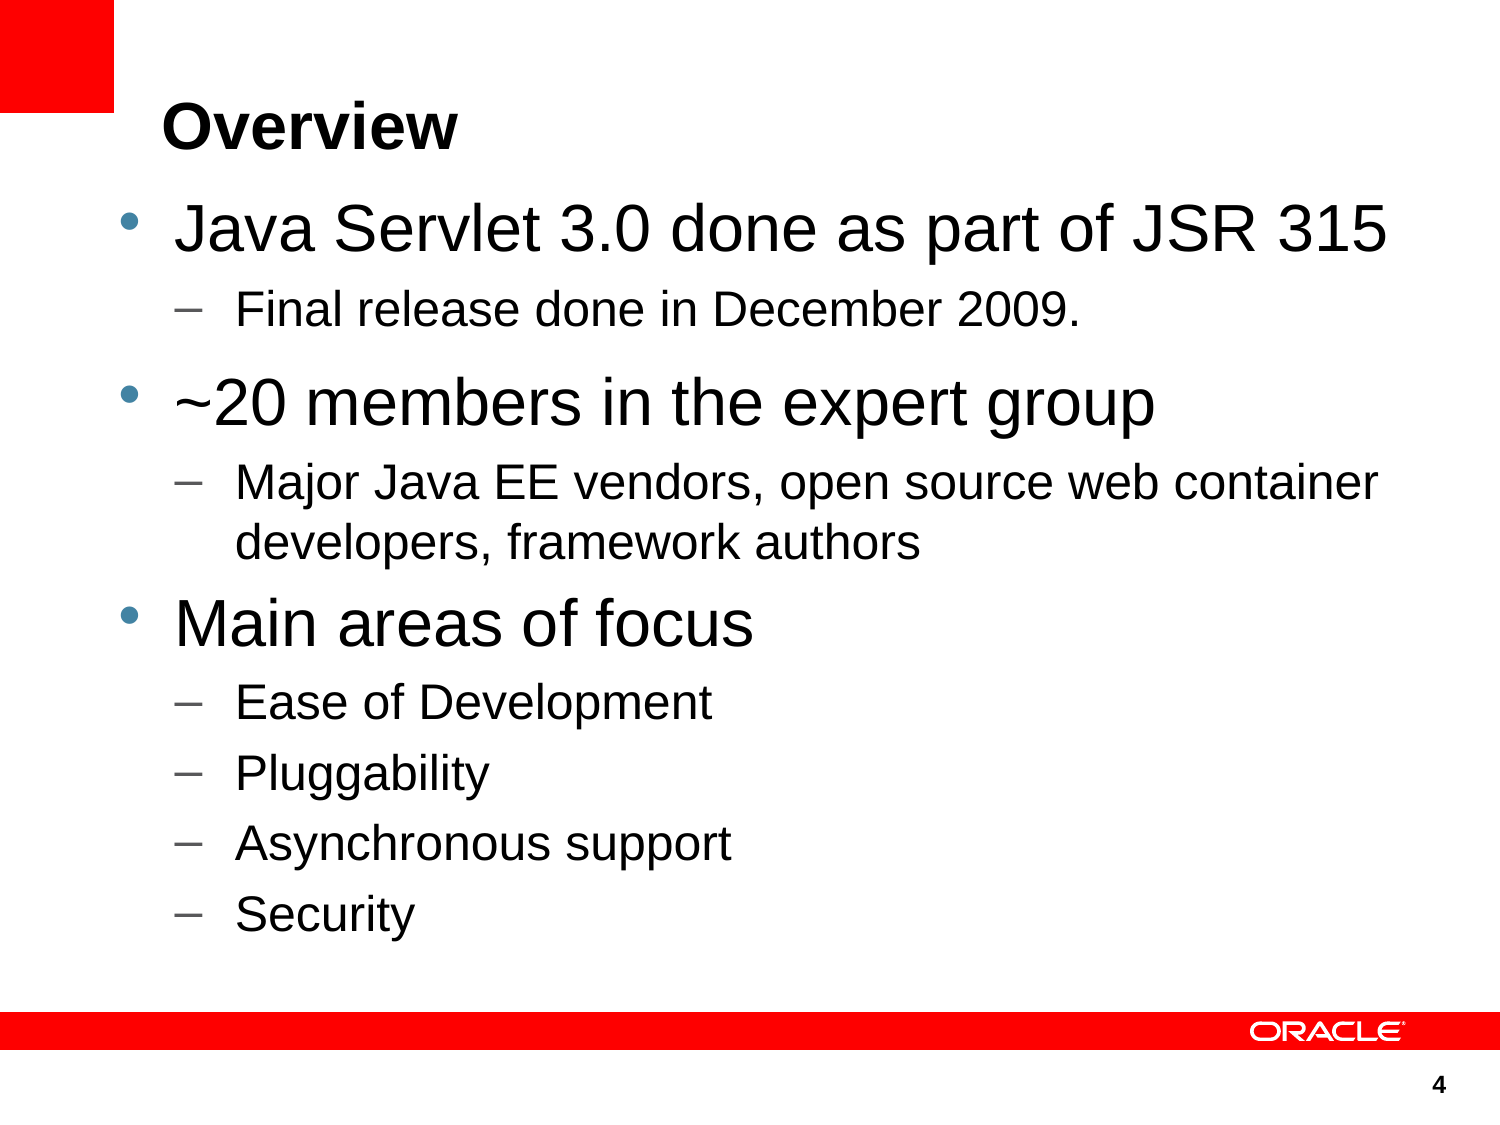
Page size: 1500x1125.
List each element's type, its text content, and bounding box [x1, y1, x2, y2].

picture [0, 0, 114, 113]
picture [0, 1012, 1500, 1050]
list Java Servlet 3.0 done as part of JSR 315 Final release done in December 2009. ~20 members in the expert group Major Java EE vendors, open source web container developers, framework authors Main areas of focus Ease of Development Pluggability Asynchronous support Security [118, 184, 1500, 888]
title Overview [147, 56, 1089, 184]
